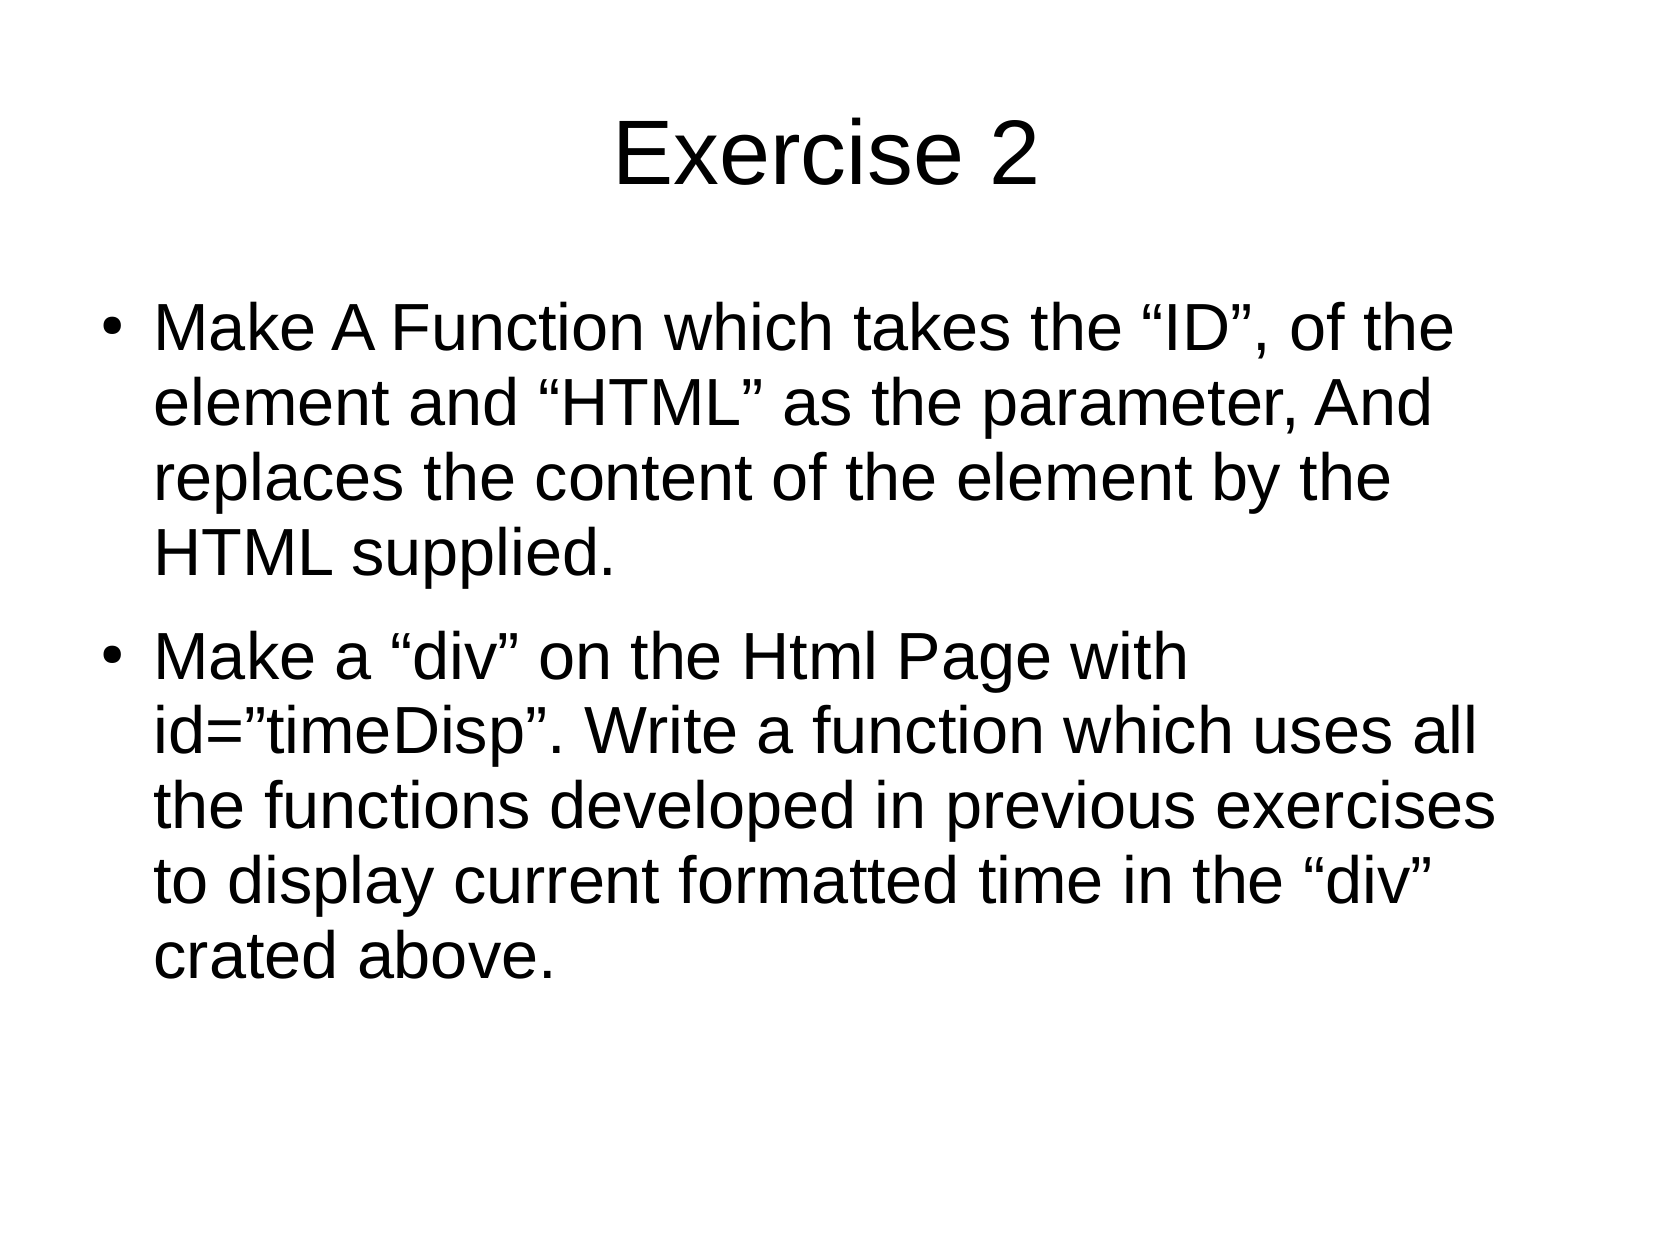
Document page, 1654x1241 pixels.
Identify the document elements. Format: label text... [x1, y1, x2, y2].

title Exercise 2 [82, 49, 1571, 257]
list Make A Function which takes the “ID”, of the element and “HTML” as the parameter, And replaces the content of the element by the HTML supplied. Make a “div” on the Html Page with id=”timeDisp”. Write a function which uses all the functions developed in previous exercises to display current formatted time in the “div” crated above. [82, 290, 1571, 1109]
